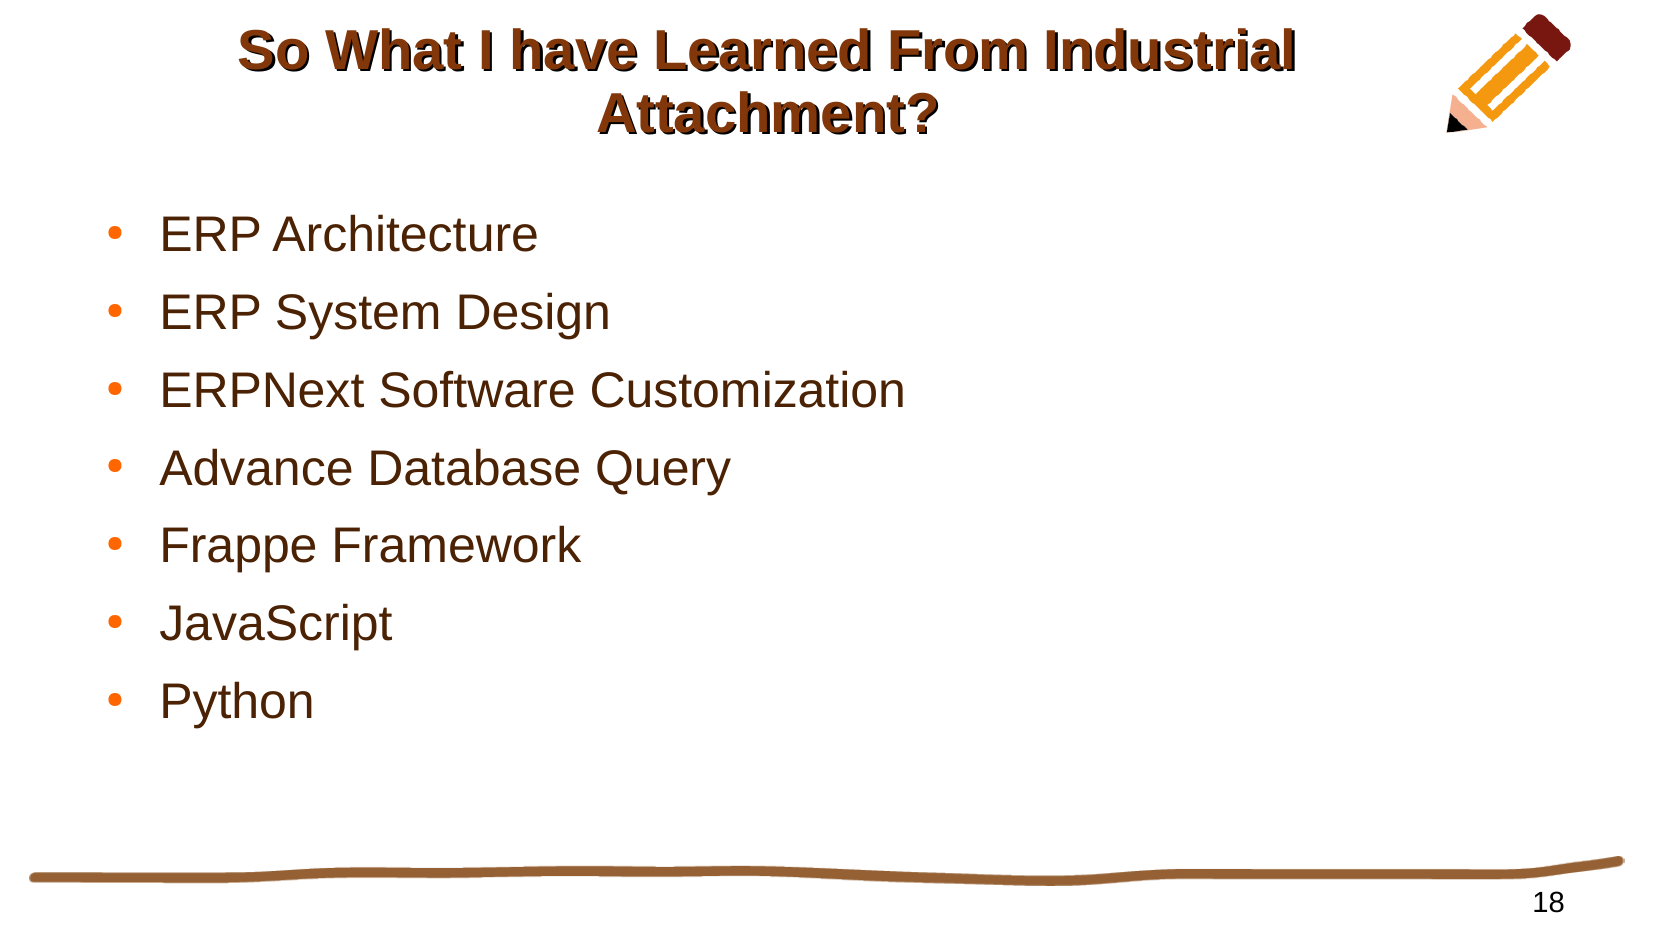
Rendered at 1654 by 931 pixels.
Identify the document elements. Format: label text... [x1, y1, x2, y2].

title So What I have Learned From Industrial Attachment? [88, 18, 1447, 145]
picture [1446, 14, 1571, 133]
list ERP Architecture ERP System Design ERPNext Software Customization Advance Database Query Frappe Framework JavaScript Python [88, 206, 1565, 857]
picture [29, 856, 1625, 886]
